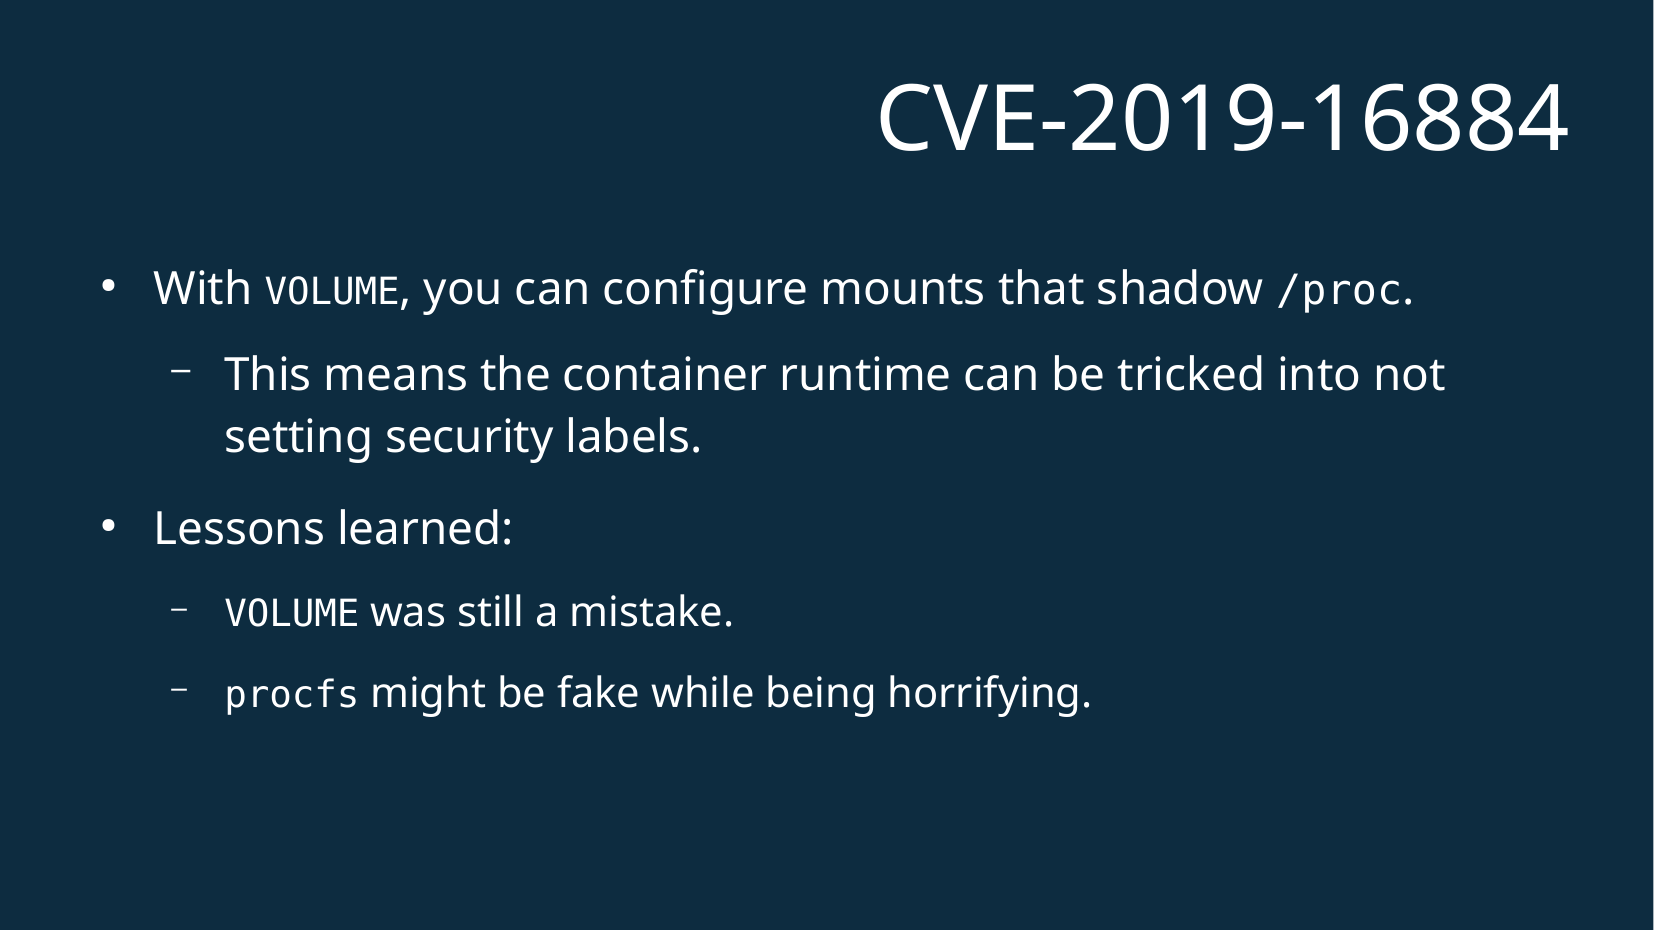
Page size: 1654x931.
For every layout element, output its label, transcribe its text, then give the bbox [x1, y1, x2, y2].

list With VOLUME, you can configure mounts that shadow /proc. This means the container runtime can be tricked into not setting security labels. Lessons learned: VOLUME was still a mistake. procfs might be fake while being horrifying. [82, 217, 1571, 758]
title CVE-2019-16884 [82, 37, 1571, 193]
